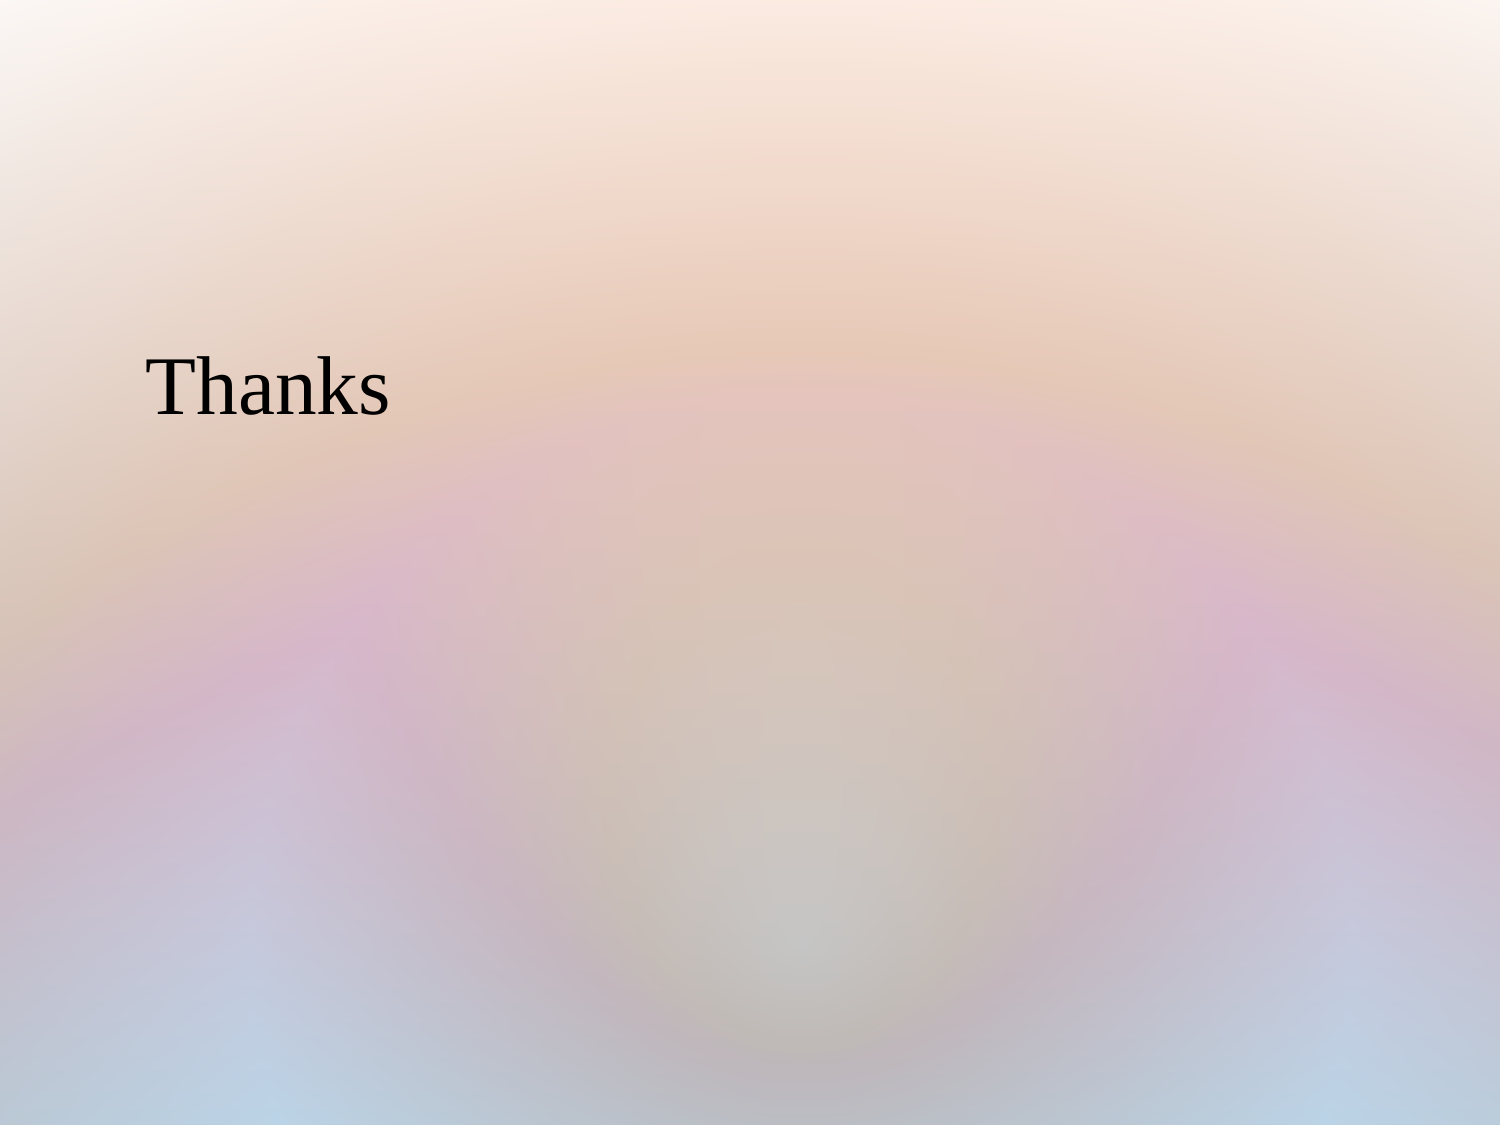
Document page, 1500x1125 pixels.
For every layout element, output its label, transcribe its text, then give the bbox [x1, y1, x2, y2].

picture [0, 0, 1500, 1125]
list Thanks [75, 263, 1425, 916]
